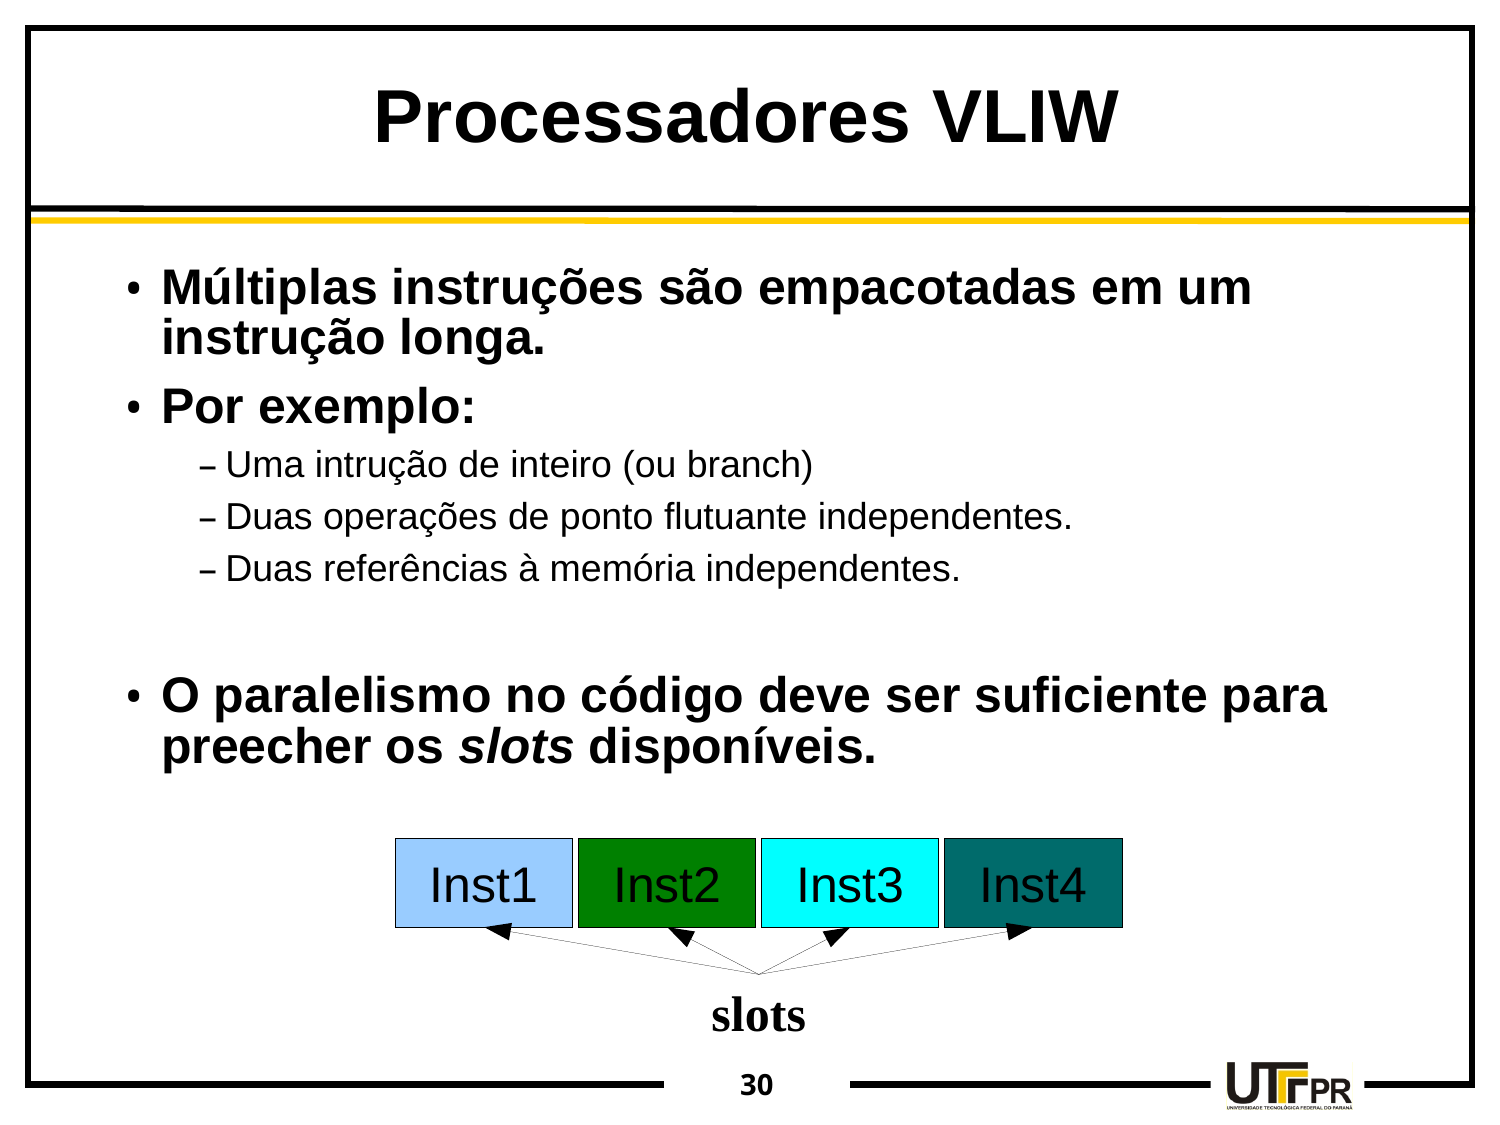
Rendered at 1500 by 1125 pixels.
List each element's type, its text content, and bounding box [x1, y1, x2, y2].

text_box Inst3 [761, 838, 939, 928]
picture [1226, 1062, 1353, 1110]
text_box slots [685, 974, 833, 1050]
list Múltiplas instruções são empacotadas em um instrução longa. Por exemplo: Uma intrução de inteiro (ou branch) Duas operações de ponto flutuante independentes. Duas referências à memória independentes. O paralelismo no código deve ser suficiente para preecher os slots disponíveis. [72, 257, 1428, 925]
text_box Inst1 [395, 838, 573, 928]
text_box Inst2 [578, 838, 756, 928]
text_box Inst4 [944, 838, 1123, 928]
title Processadores VLIW [23, 35, 1471, 201]
